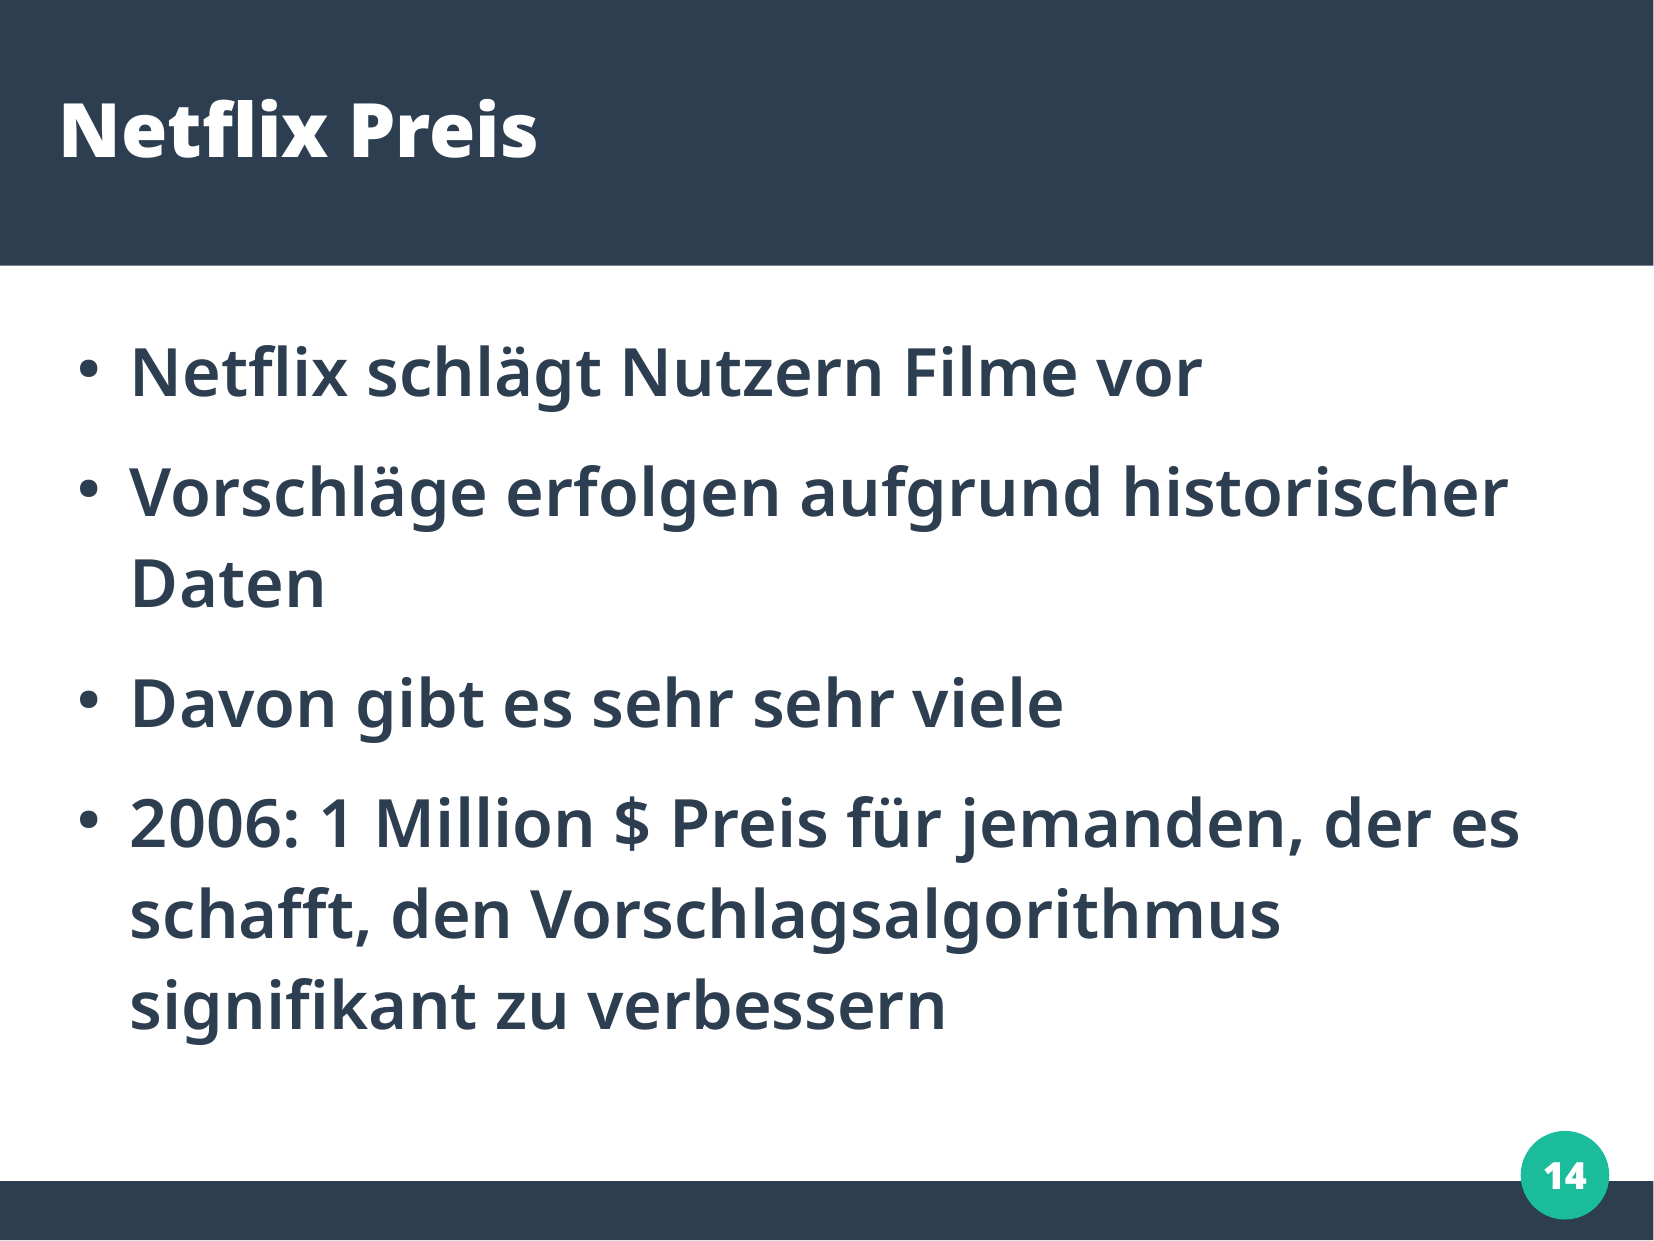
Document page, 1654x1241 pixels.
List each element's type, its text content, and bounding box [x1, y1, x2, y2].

title Netflix Preis [59, 49, 1595, 207]
list Netflix schlägt Nutzern Filme vor Vorschläge erfolgen aufgrund historischer Daten Davon gibt es sehr sehr viele 2006: 1 Million $ Preis für jemanden, der es schafft, den Vorschlagsalgorithmus signifikant zu verbessern [59, 324, 1595, 1152]
